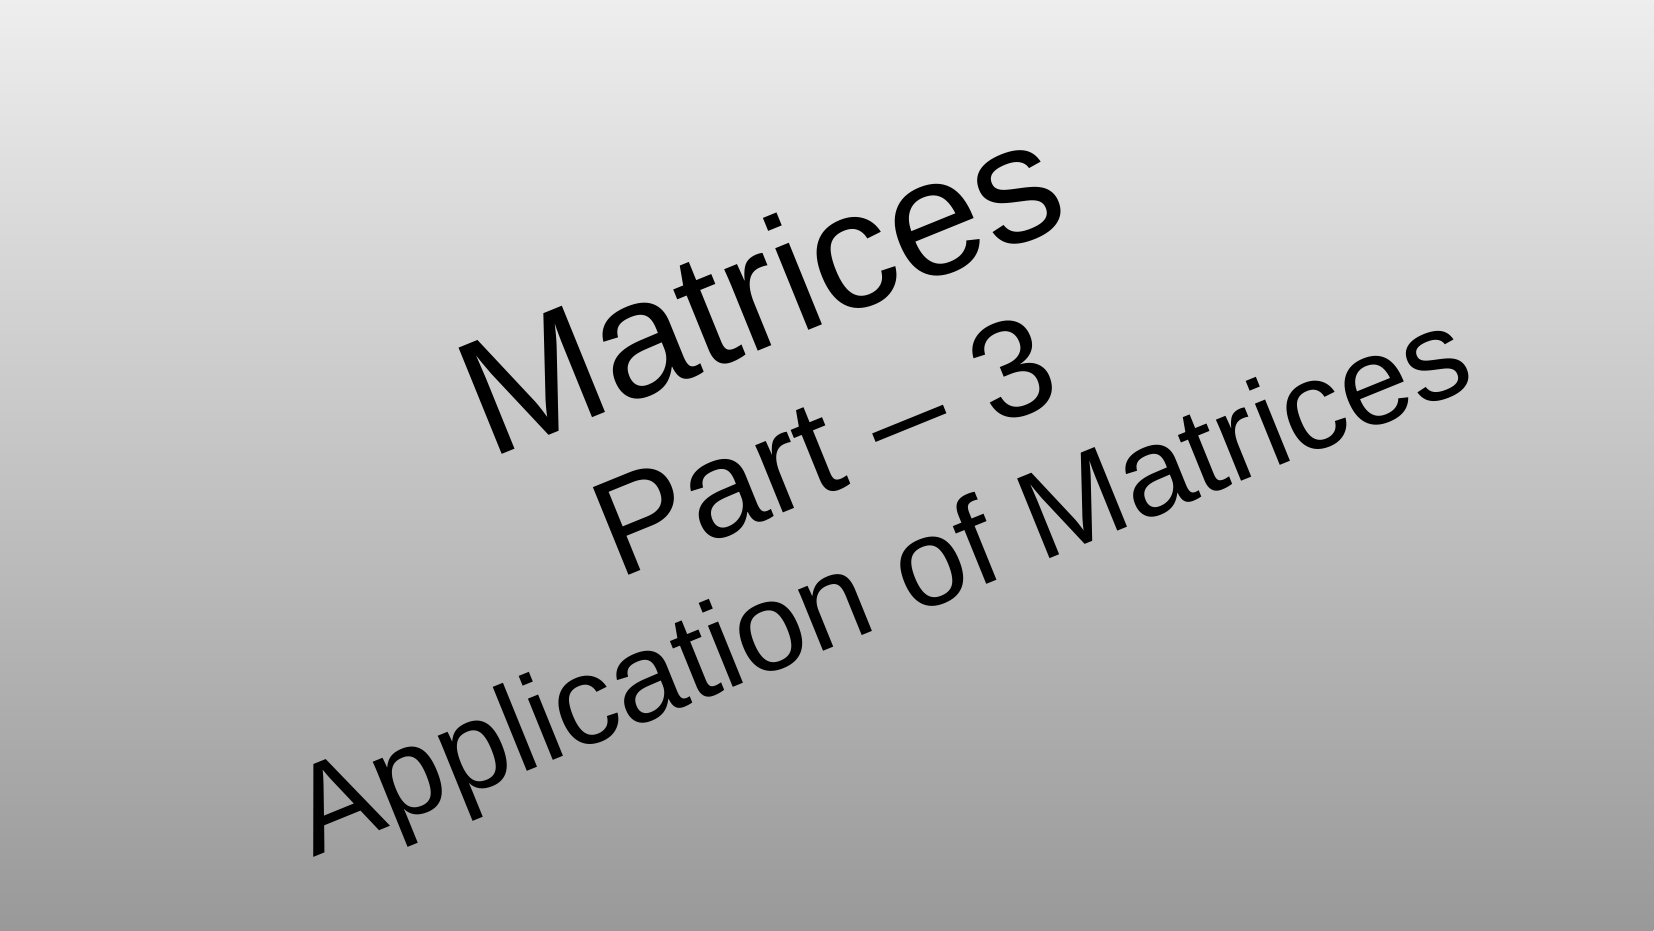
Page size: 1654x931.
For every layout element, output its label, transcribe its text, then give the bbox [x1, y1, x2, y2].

title Matrices Part – 3 Application of Matrices [26, 0, 1604, 931]
